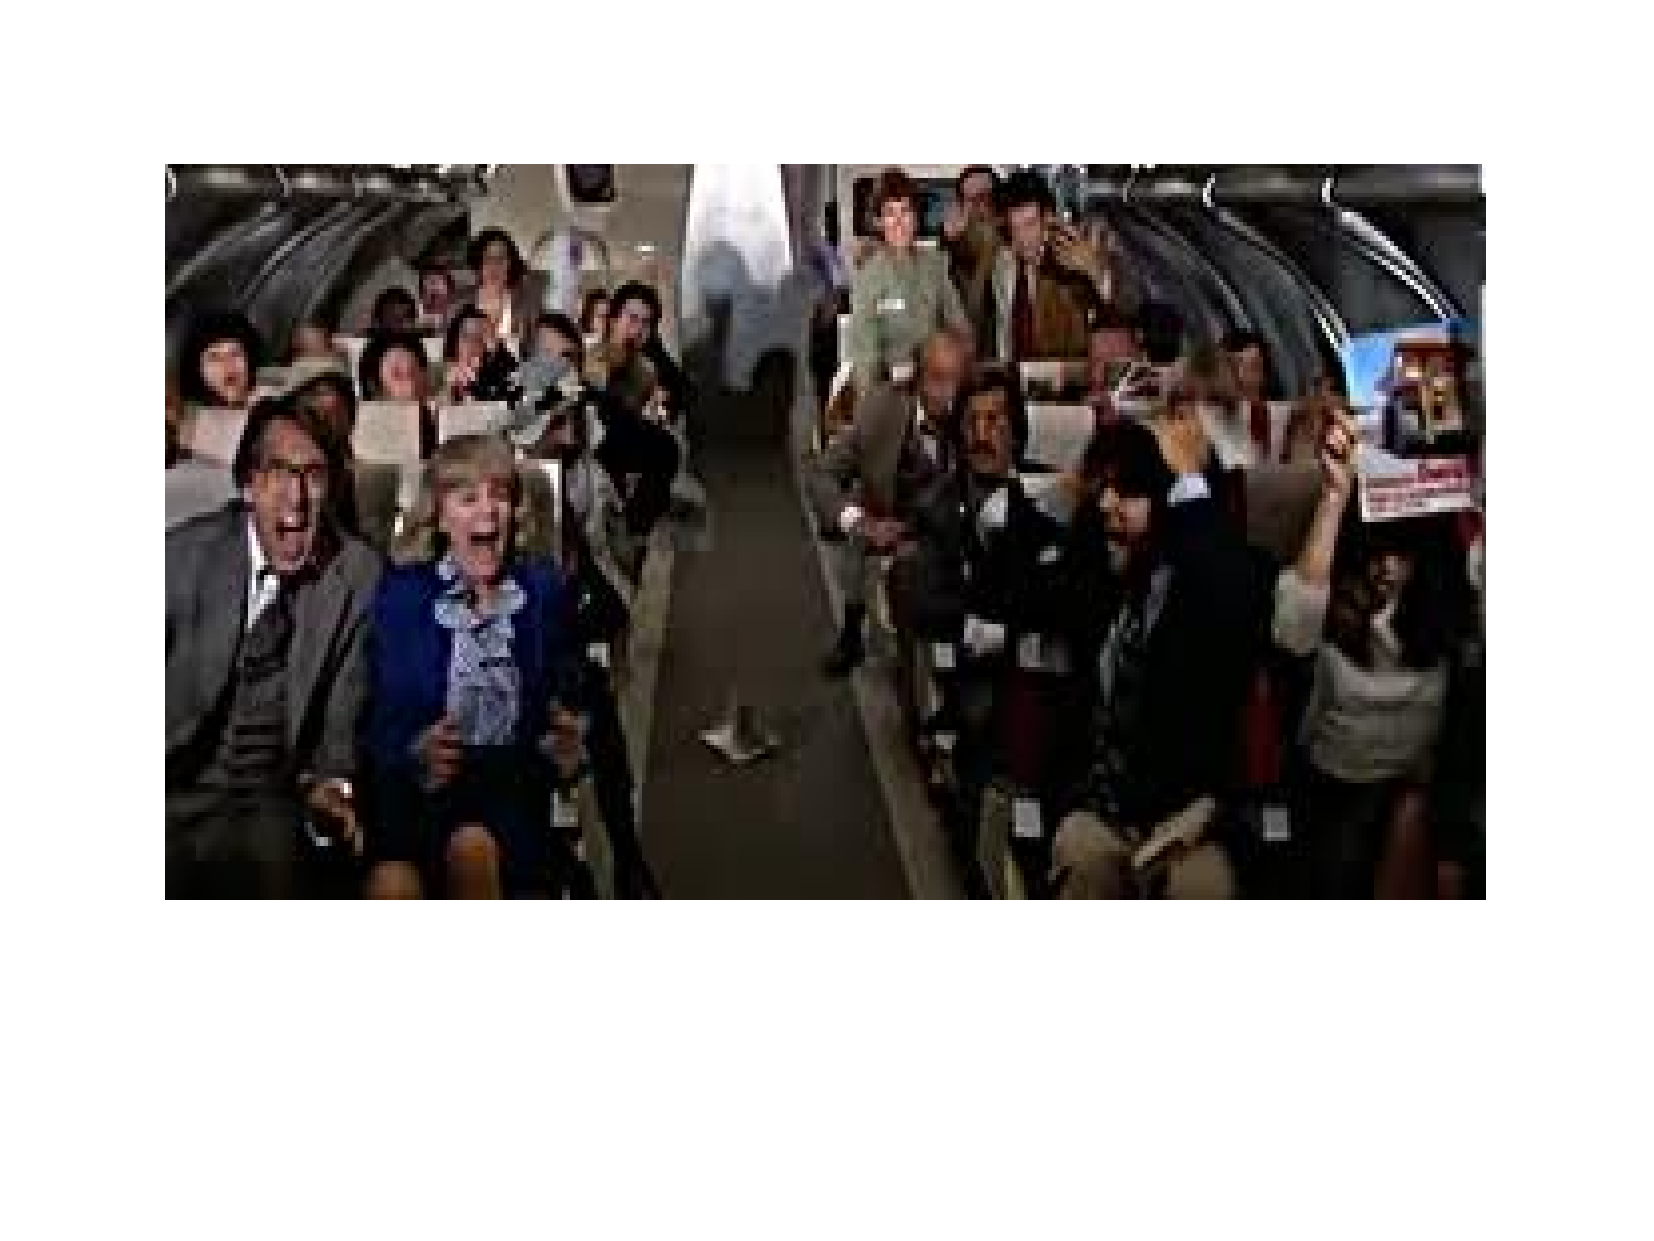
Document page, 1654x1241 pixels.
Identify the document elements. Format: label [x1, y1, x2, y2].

picture [165, 164, 1486, 901]
